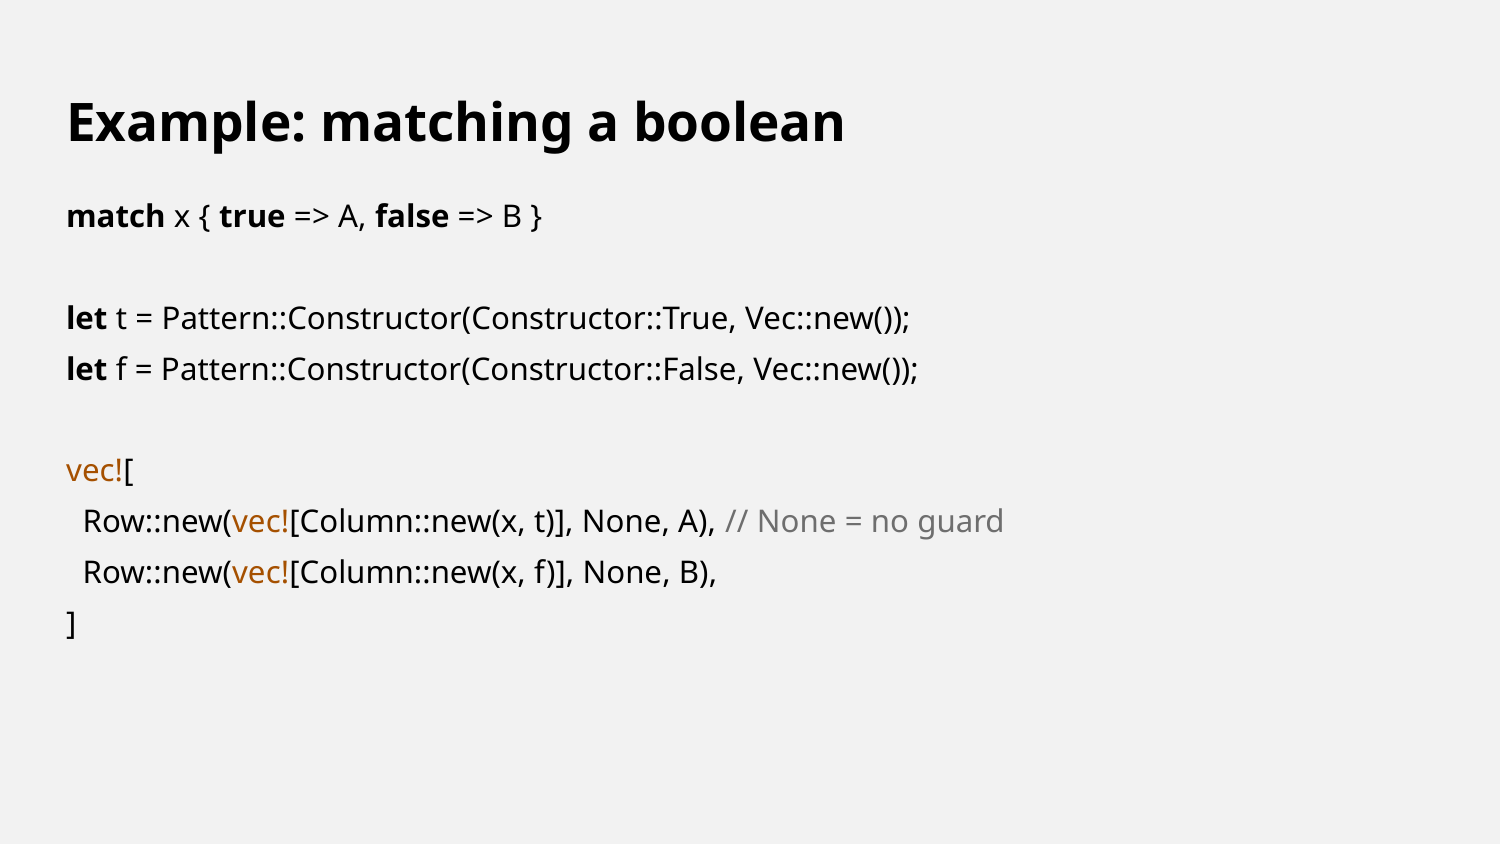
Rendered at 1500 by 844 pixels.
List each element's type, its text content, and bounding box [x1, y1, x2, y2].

list match x { true => A, false => B } let t = Pattern::Constructor(Constructor::True, Vec::new()); let f = Pattern::Constructor(Constructor::False, Vec::new()); vec![ Row::new(vec![Column::new(x, t)], None, A), // None = no guard Row::new(vec![Column::new(x, f)], None, B), ] [51, 189, 1449, 750]
title Example: matching a boolean [51, 72, 1449, 167]
